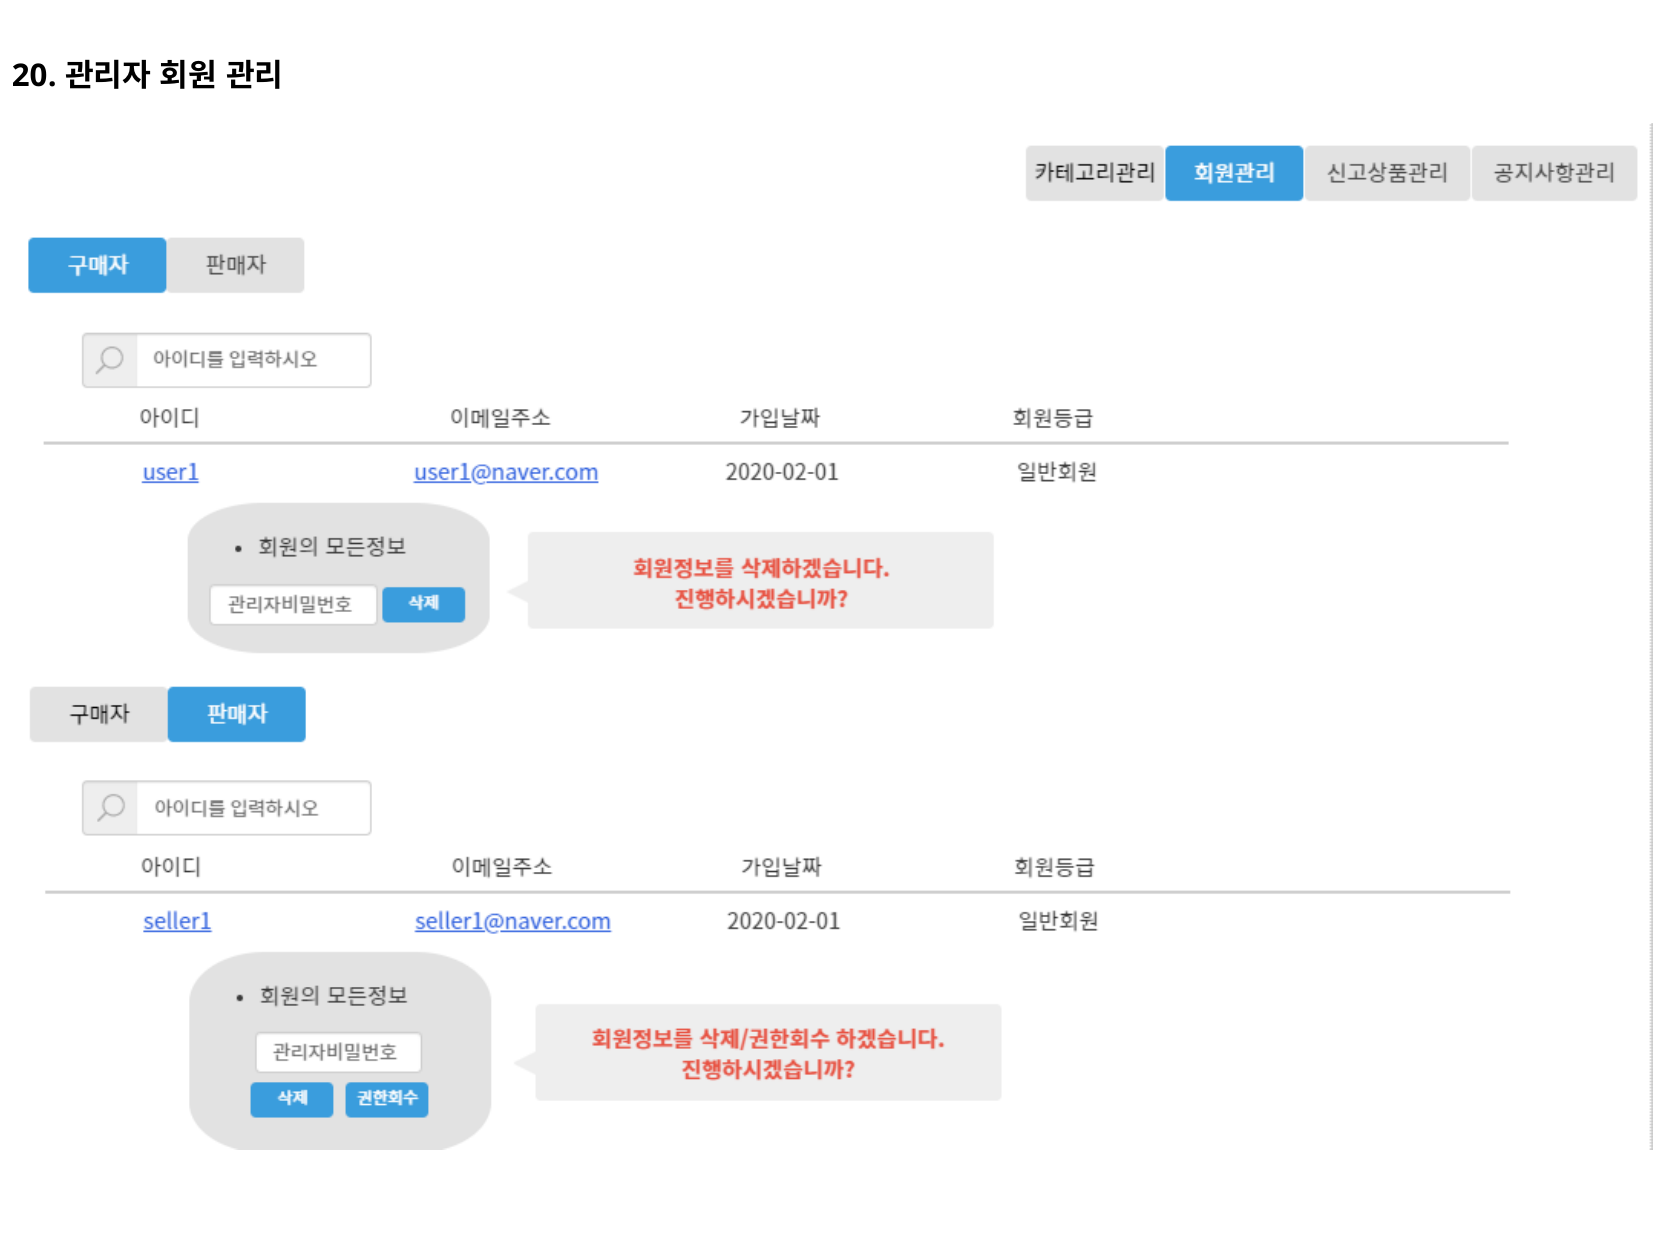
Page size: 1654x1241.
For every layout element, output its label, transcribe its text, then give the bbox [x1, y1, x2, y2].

picture [0, 123, 1653, 1150]
text_box 20. 관리자 회원 관리 [11, 29, 768, 116]
